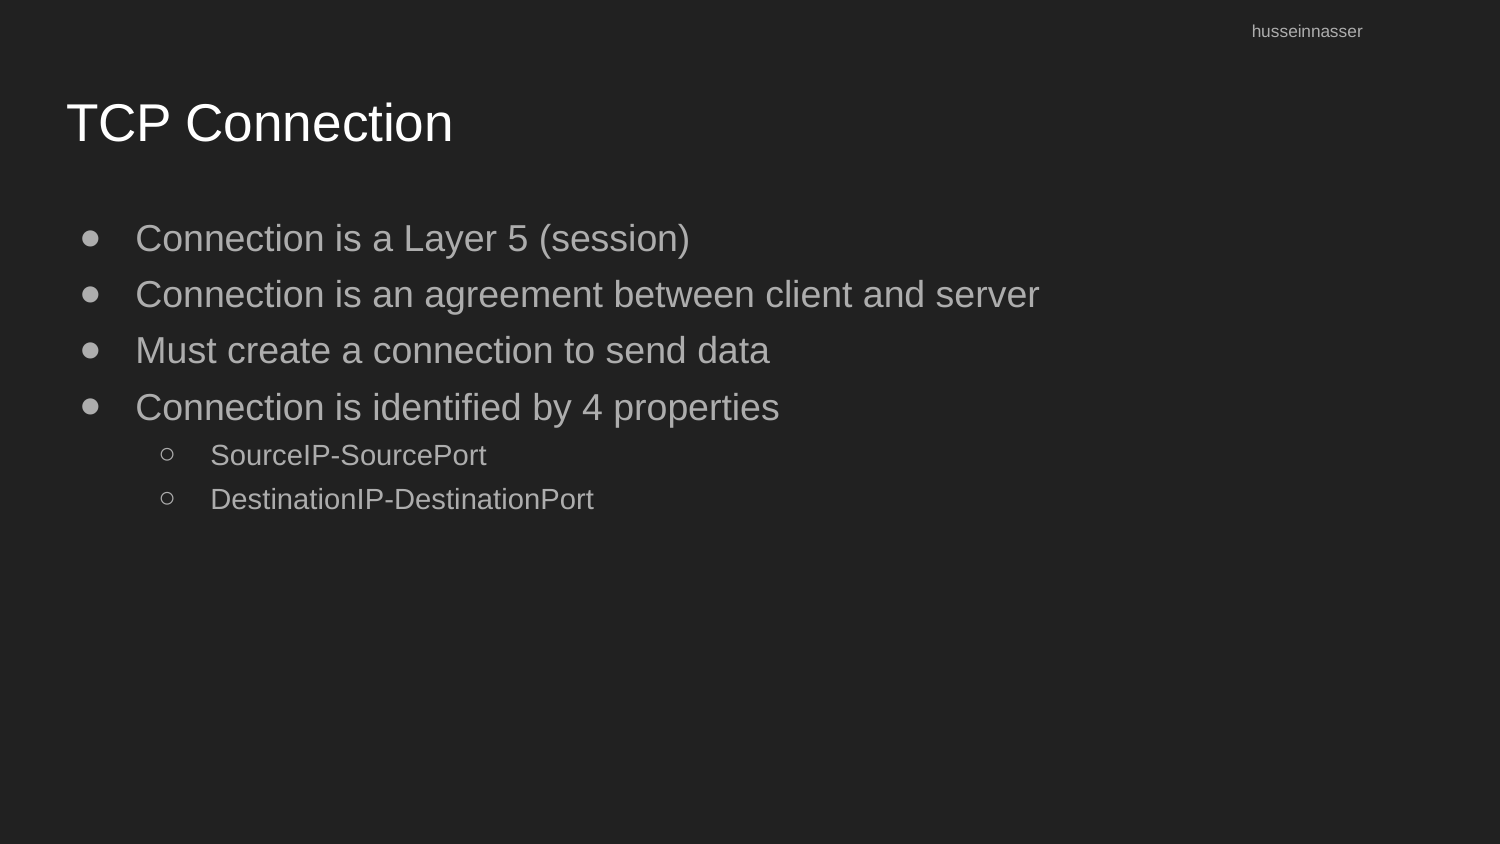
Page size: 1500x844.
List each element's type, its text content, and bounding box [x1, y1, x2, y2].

title TCP Connection [51, 72, 1449, 167]
subtitle husseinnasser [1236, 11, 1492, 53]
list Connection is a Layer 5 (session) Connection is an agreement between client and server Must create a connection to send data Connection is identified by 4 properties SourceIP-SourcePort DestinationIP-DestinationPort [45, 187, 1444, 748]
